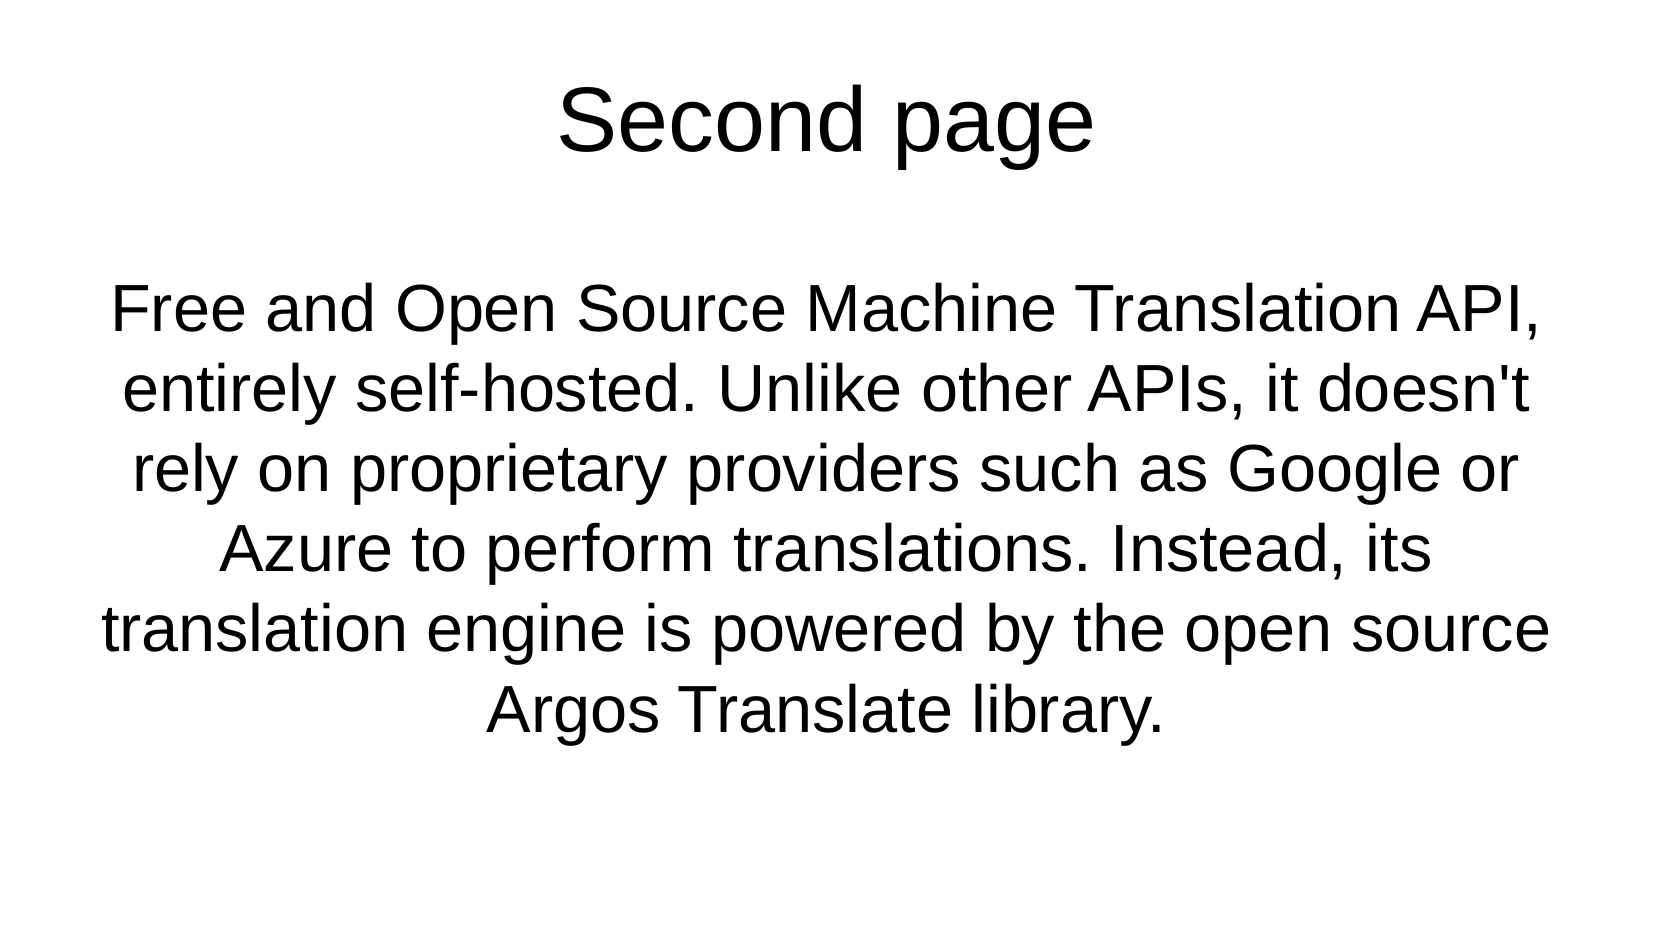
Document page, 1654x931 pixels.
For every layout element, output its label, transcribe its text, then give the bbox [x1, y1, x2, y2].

title Second page [82, 37, 1571, 193]
list Free and Open Source Machine Translation API, entirely self-hosted. Unlike other APIs, it doesn't rely on proprietary providers such as Google or Azure to perform translations. Instead, its translation engine is powered by the open source Argos Translate library. [82, 264, 1571, 805]
